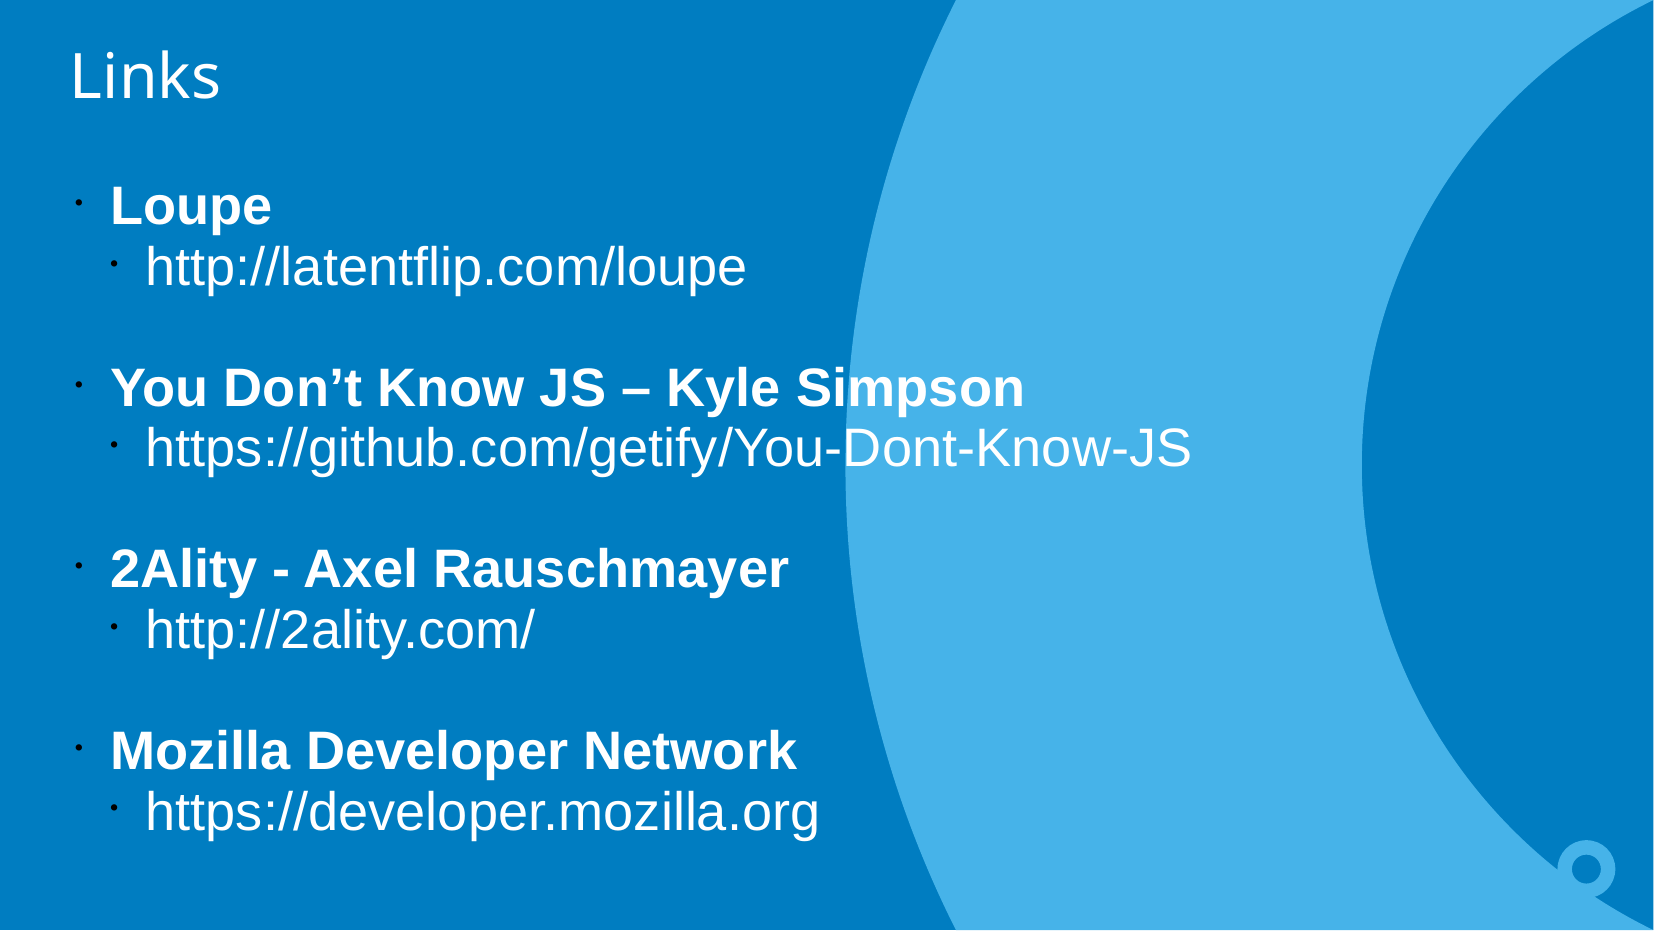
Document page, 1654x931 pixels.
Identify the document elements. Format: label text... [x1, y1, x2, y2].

text_box [919, 531, 1654, 931]
list Links [55, 29, 1075, 122]
text_box Loupe http://latentflip.com/loupe You Don’t Know JS – Kyle Simpson https://github.com/getify/You-Dont-Know-JS 2Ality - Axel Rauschmayer http://2ality.com/ Mozilla Developer Network https://developer.mozilla.org [60, 168, 1366, 849]
text_box [888, 0, 1654, 400]
